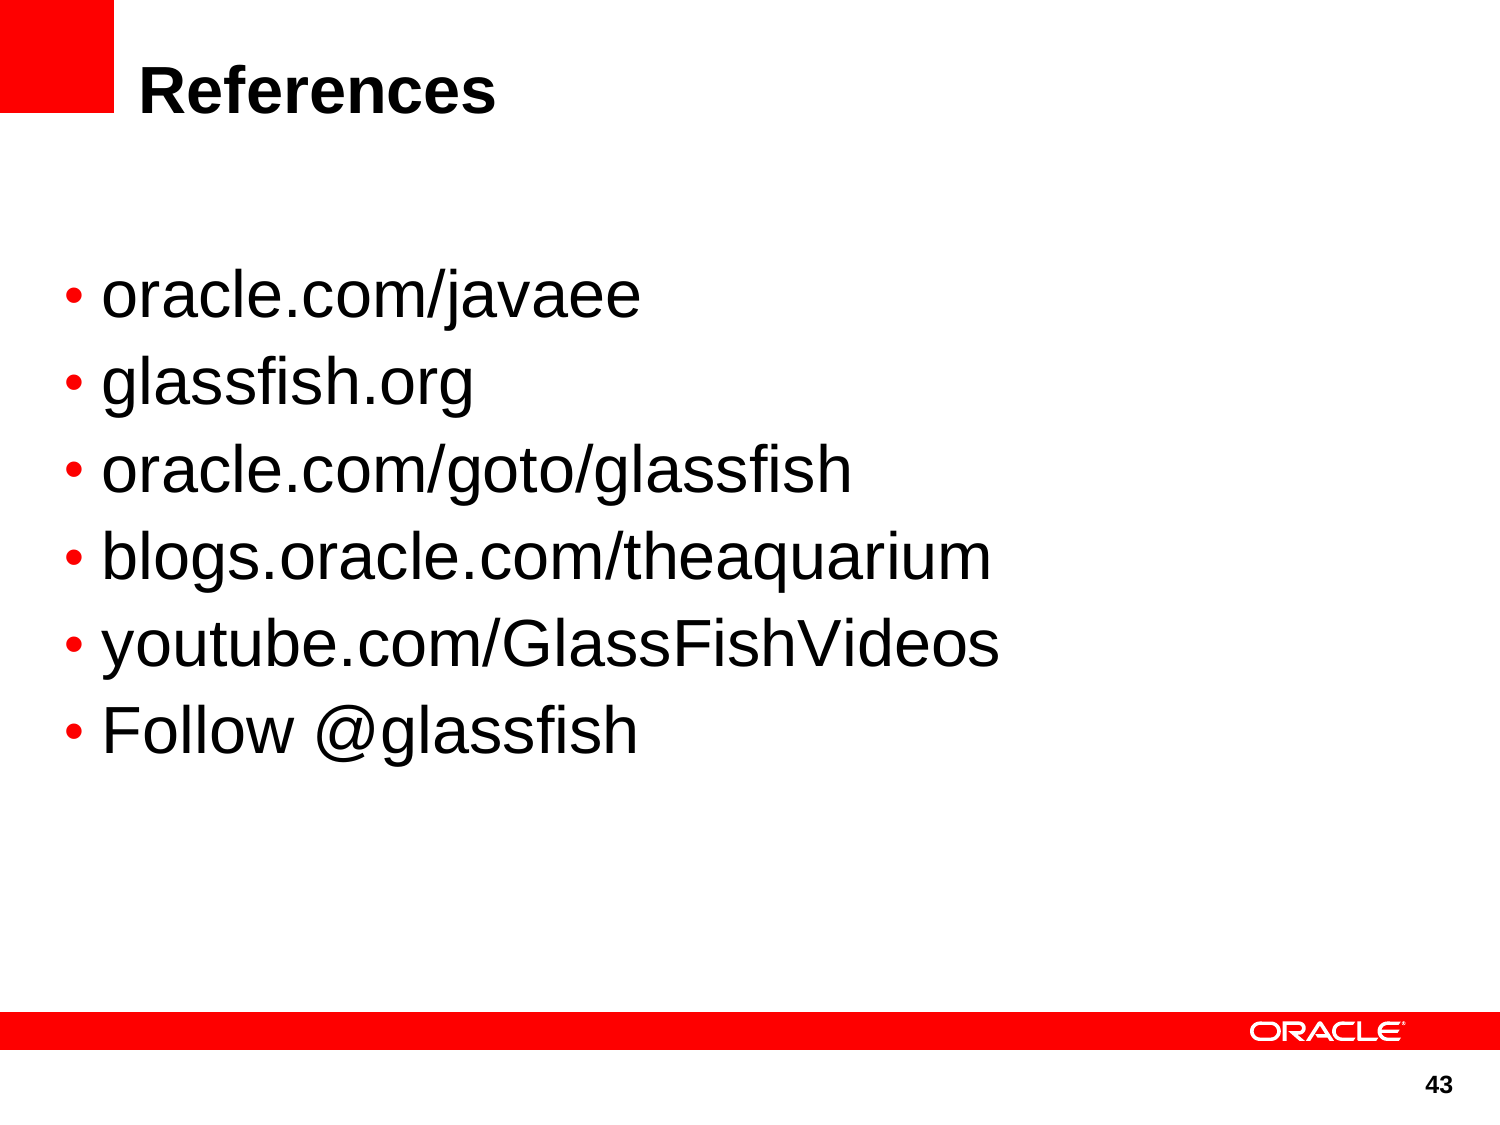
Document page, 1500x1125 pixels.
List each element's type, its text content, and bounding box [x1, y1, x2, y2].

picture [0, 1012, 1500, 1050]
picture [0, 0, 114, 113]
list oracle.com/javaee glassfish.org oracle.com/goto/glassfish blogs.oracle.com/theaquarium youtube.com/GlassFishVideos Follow @glassfish [64, 257, 1402, 901]
title References [124, 30, 1487, 150]
